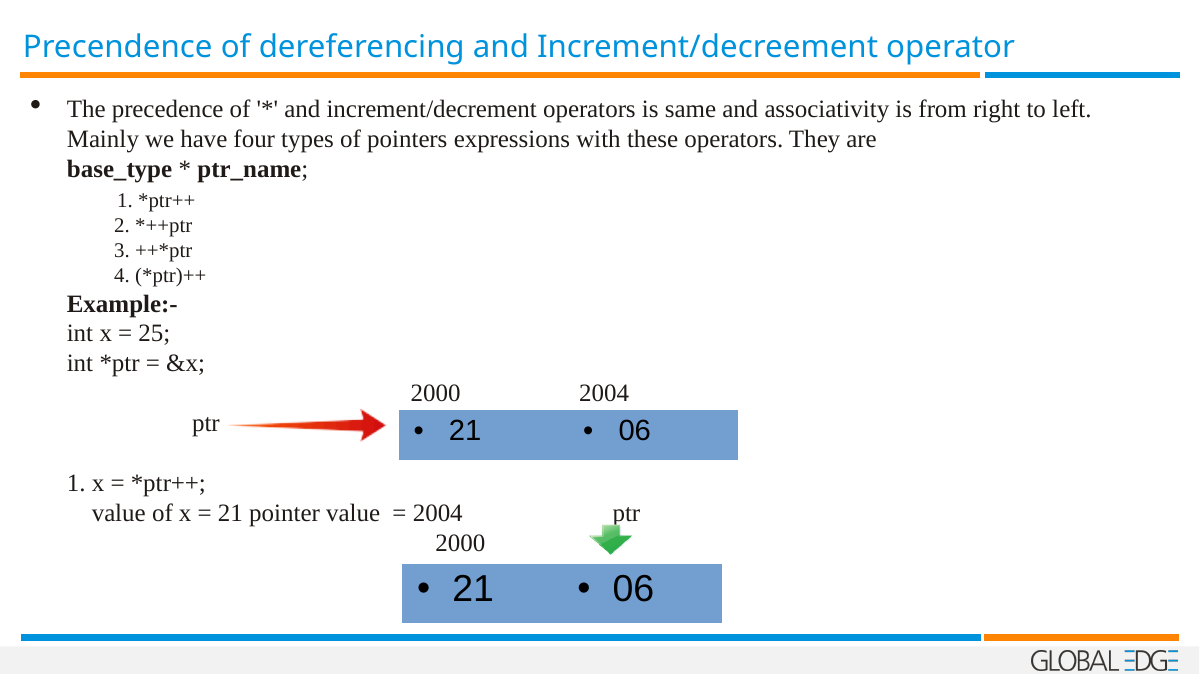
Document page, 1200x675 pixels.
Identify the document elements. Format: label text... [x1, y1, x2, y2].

picture [225, 406, 390, 446]
table_header 21 [399, 410, 568, 460]
table_header 06 [562, 564, 722, 623]
text_box The precedence of '*' and increment/decrement operators is same and associativity is from right to left. Mainly we have four types of pointers expressions with these operators. They are base_type * ptr_name; 1. *ptr++ 2. *++ptr 3. ++*ptr 4. (*ptr)++ Example:- int x = 25; int *ptr = &x; 2000 2004 ptr 1. x = *ptr++; value of x = 21 pointer value = 2004 ptr 2000 [20, 86, 1178, 626]
picture [1031, 650, 1178, 671]
text_box Precendence of dereferencing and Increment/decreement operator [0, 19, 1146, 71]
table_header 06 [568, 410, 738, 460]
table_header 21 [402, 564, 562, 623]
picture [585, 521, 638, 560]
